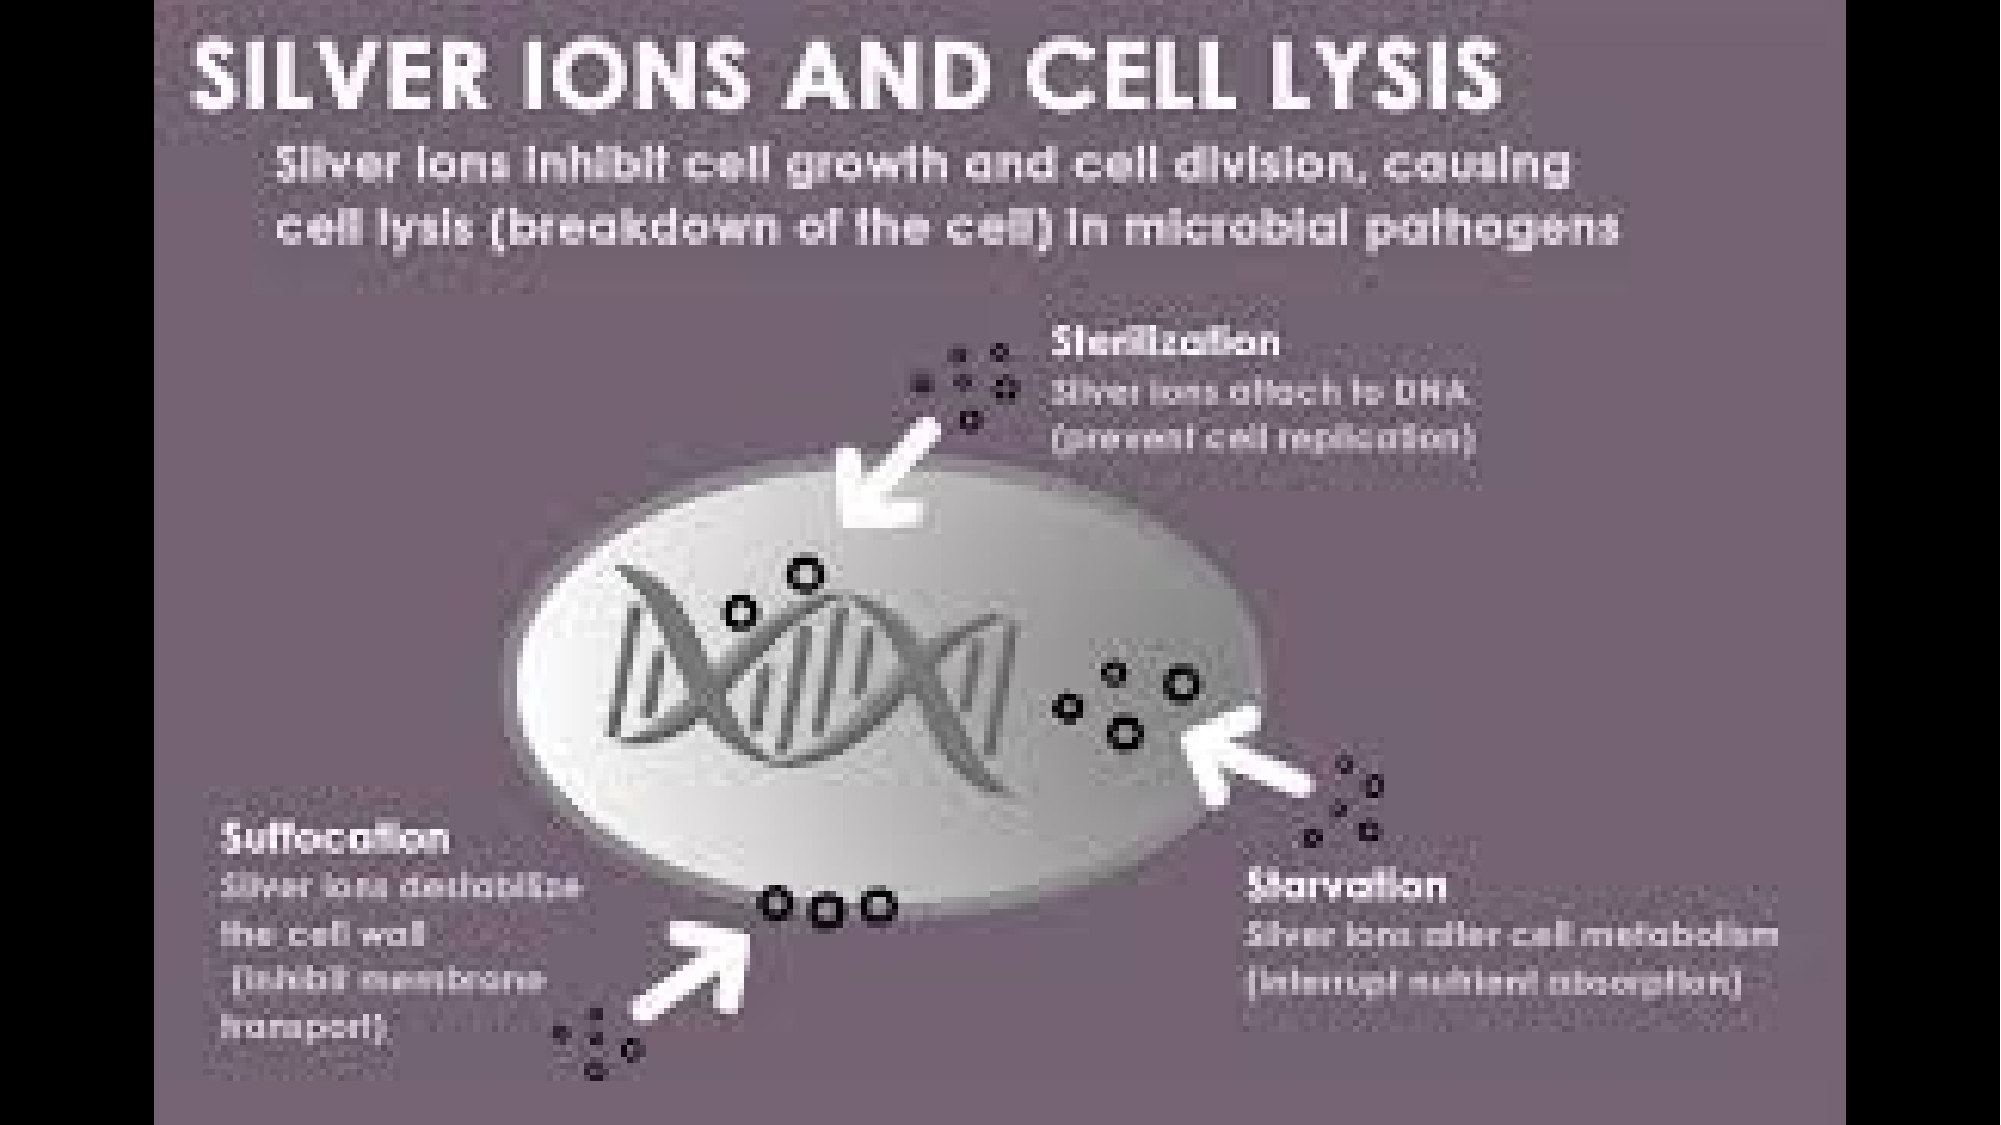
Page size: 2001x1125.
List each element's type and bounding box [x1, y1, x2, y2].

picture [154, 0, 1846, 1125]
